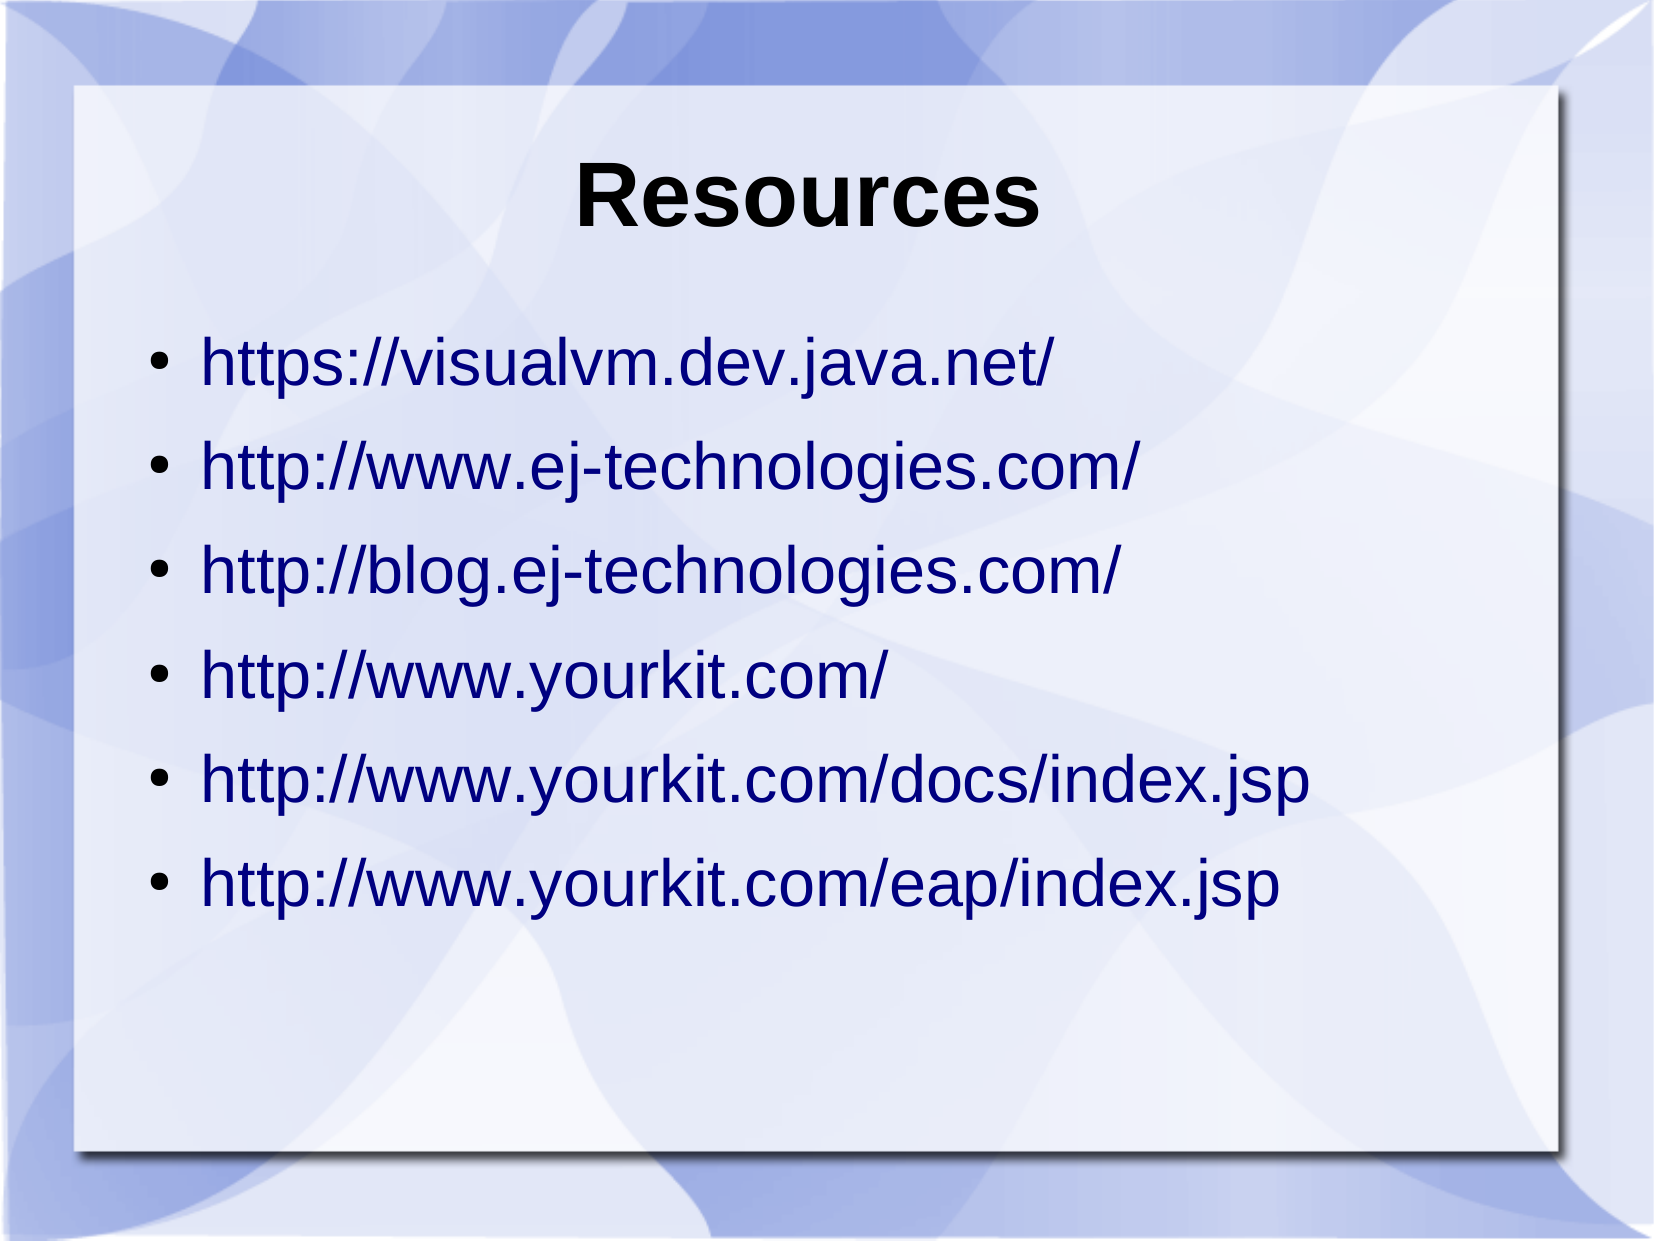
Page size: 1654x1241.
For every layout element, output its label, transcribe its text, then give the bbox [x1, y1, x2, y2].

list https://visualvm.dev.java.net/ http://www.ej-technologies.com/ http://blog.ej-technologies.com/ http://www.yourkit.com/ http://www.yourkit.com/docs/index.jsp http://www.yourkit.com/eap/index.jsp [129, 324, 1489, 1129]
picture [0, 0, 1654, 1241]
title Resources [82, 98, 1536, 291]
